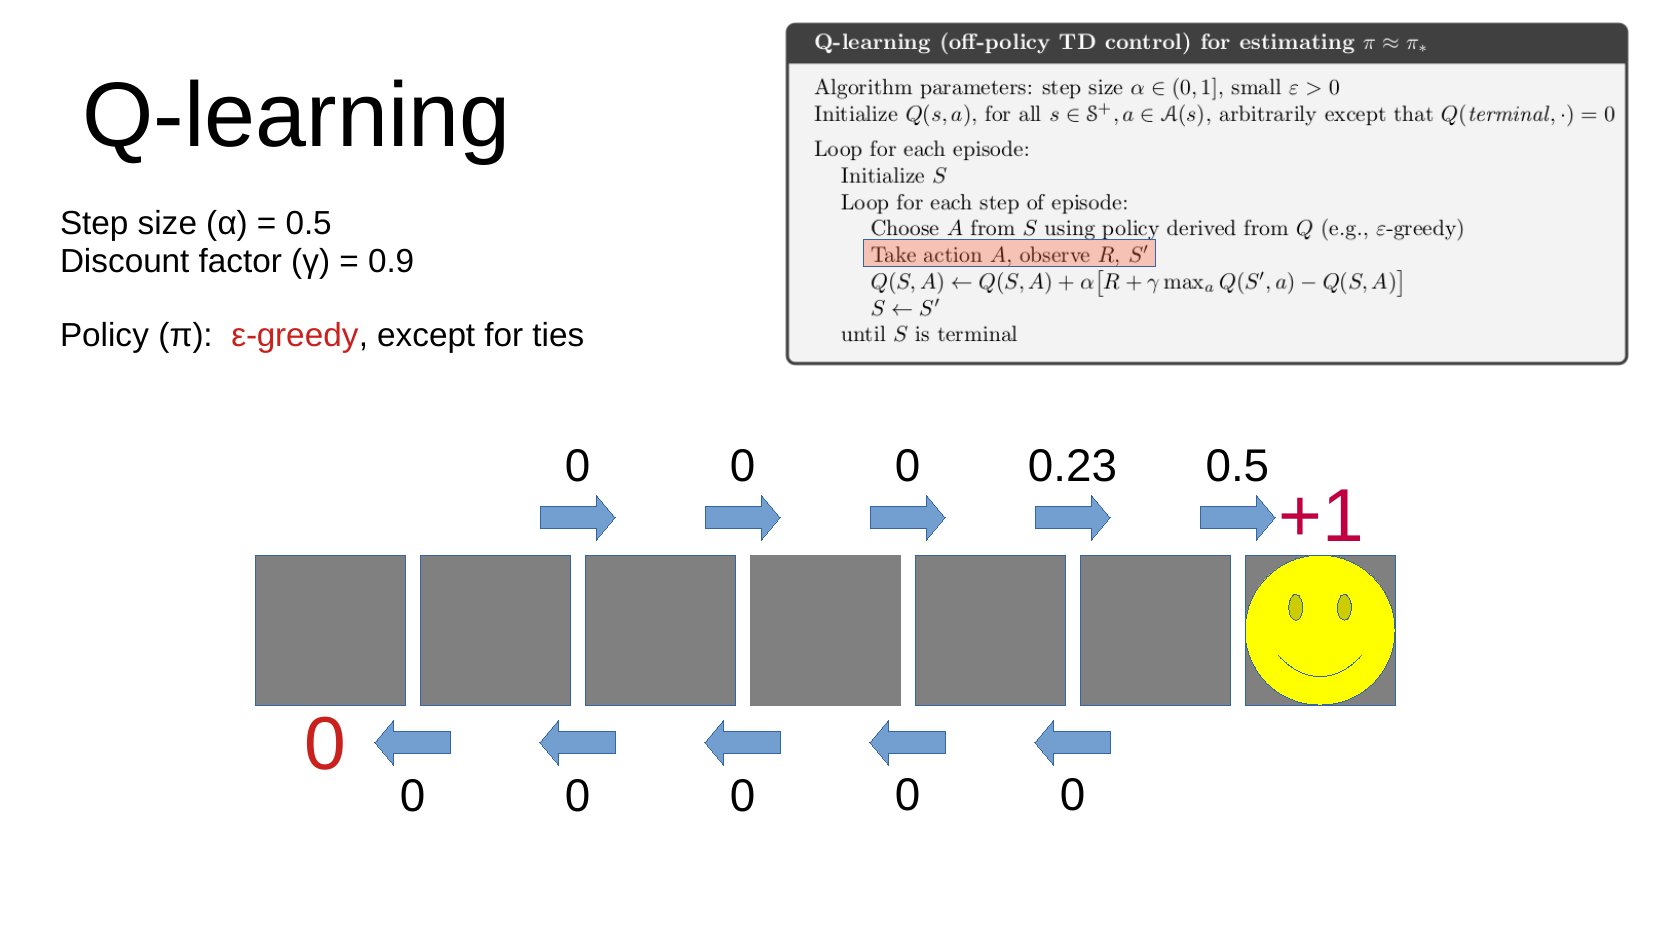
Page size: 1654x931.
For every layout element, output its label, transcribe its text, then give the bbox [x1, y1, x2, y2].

title 0.23 [1020, 420, 1126, 511]
text_box [420, 555, 571, 706]
text_box [585, 555, 736, 706]
text_box [705, 511, 781, 541]
text_box [539, 720, 616, 750]
title 0 [855, 750, 961, 840]
title 0 [855, 420, 961, 511]
text_box [1035, 511, 1111, 541]
text_box [870, 511, 946, 541]
text_box [255, 555, 406, 706]
title 0 [690, 420, 796, 511]
title 0 [525, 750, 631, 841]
text_box [915, 555, 1066, 706]
title 0 [1020, 746, 1126, 843]
title +1 [1268, 471, 1374, 561]
title Step size (α) = 0.5 Discount factor (γ) = 0.9 Policy (π): ε-greedy, except for ties [60, 186, 616, 409]
picture [773, 14, 1637, 376]
title 0 [273, 698, 379, 789]
text_box [750, 555, 901, 706]
text_box [1200, 514, 1268, 541]
title 0 [525, 420, 631, 511]
text_box [1080, 555, 1231, 706]
text_box [379, 720, 451, 750]
title 0 [360, 750, 466, 841]
text_box [704, 720, 781, 750]
text_box [1245, 555, 1396, 706]
text_box [869, 720, 946, 750]
text_box [1034, 720, 1111, 746]
title Q-learning [82, 37, 773, 193]
text_box [863, 239, 1156, 267]
title 0 [690, 750, 796, 841]
text_box [540, 511, 616, 541]
title 0.5 [1185, 417, 1291, 514]
